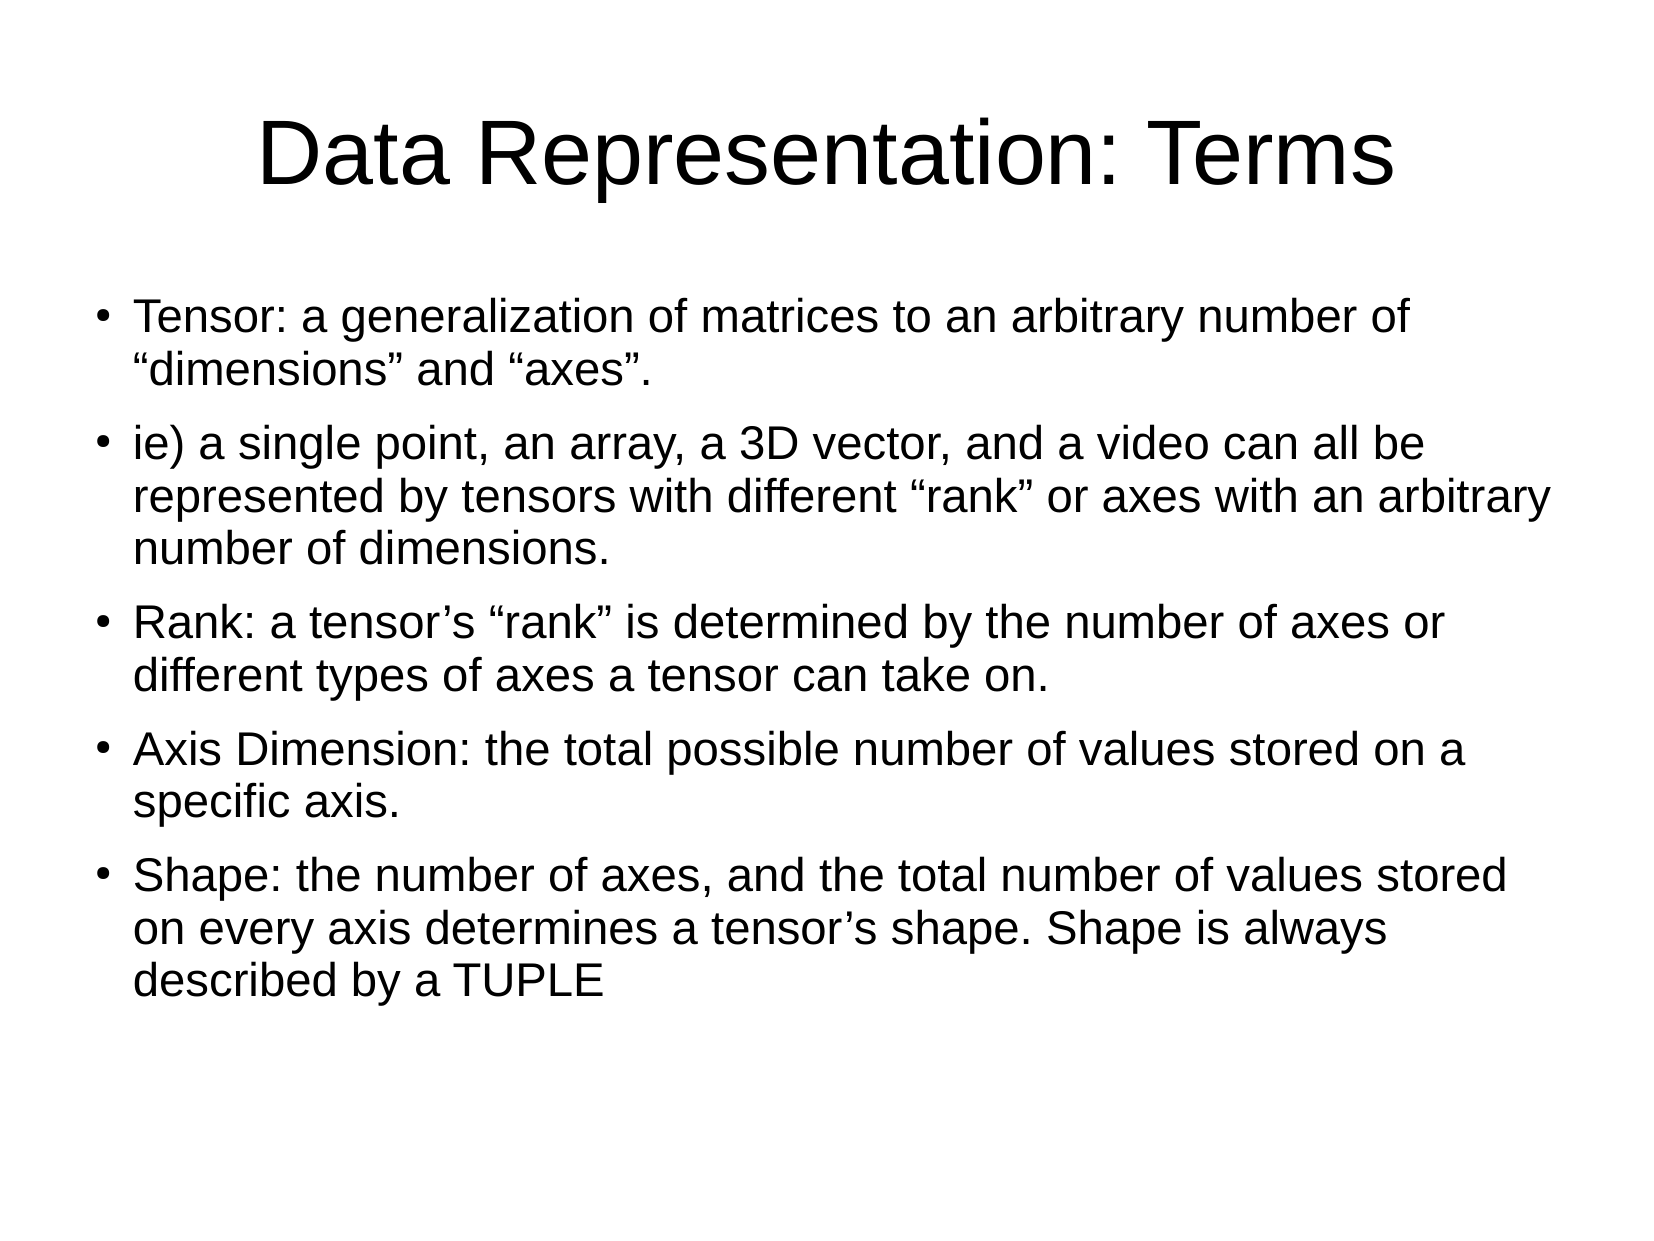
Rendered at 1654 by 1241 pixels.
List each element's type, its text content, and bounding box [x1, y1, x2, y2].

title Data Representation: Terms [82, 49, 1571, 257]
list Tensor: a generalization of matrices to an arbitrary number of “dimensions” and “axes”. ie) a single point, an array, a 3D vector, and a video can all be represented by tensors with different “rank” or axes with an arbitrary number of dimensions. Rank: a tensor’s “rank” is determined by the number of axes or different types of axes a tensor can take on. Axis Dimension: the total possible number of values stored on a specific axis. Shape: the number of axes, and the total number of values stored on every axis determines a tensor’s shape. Shape is always described by a TUPLE [82, 290, 1571, 1010]
